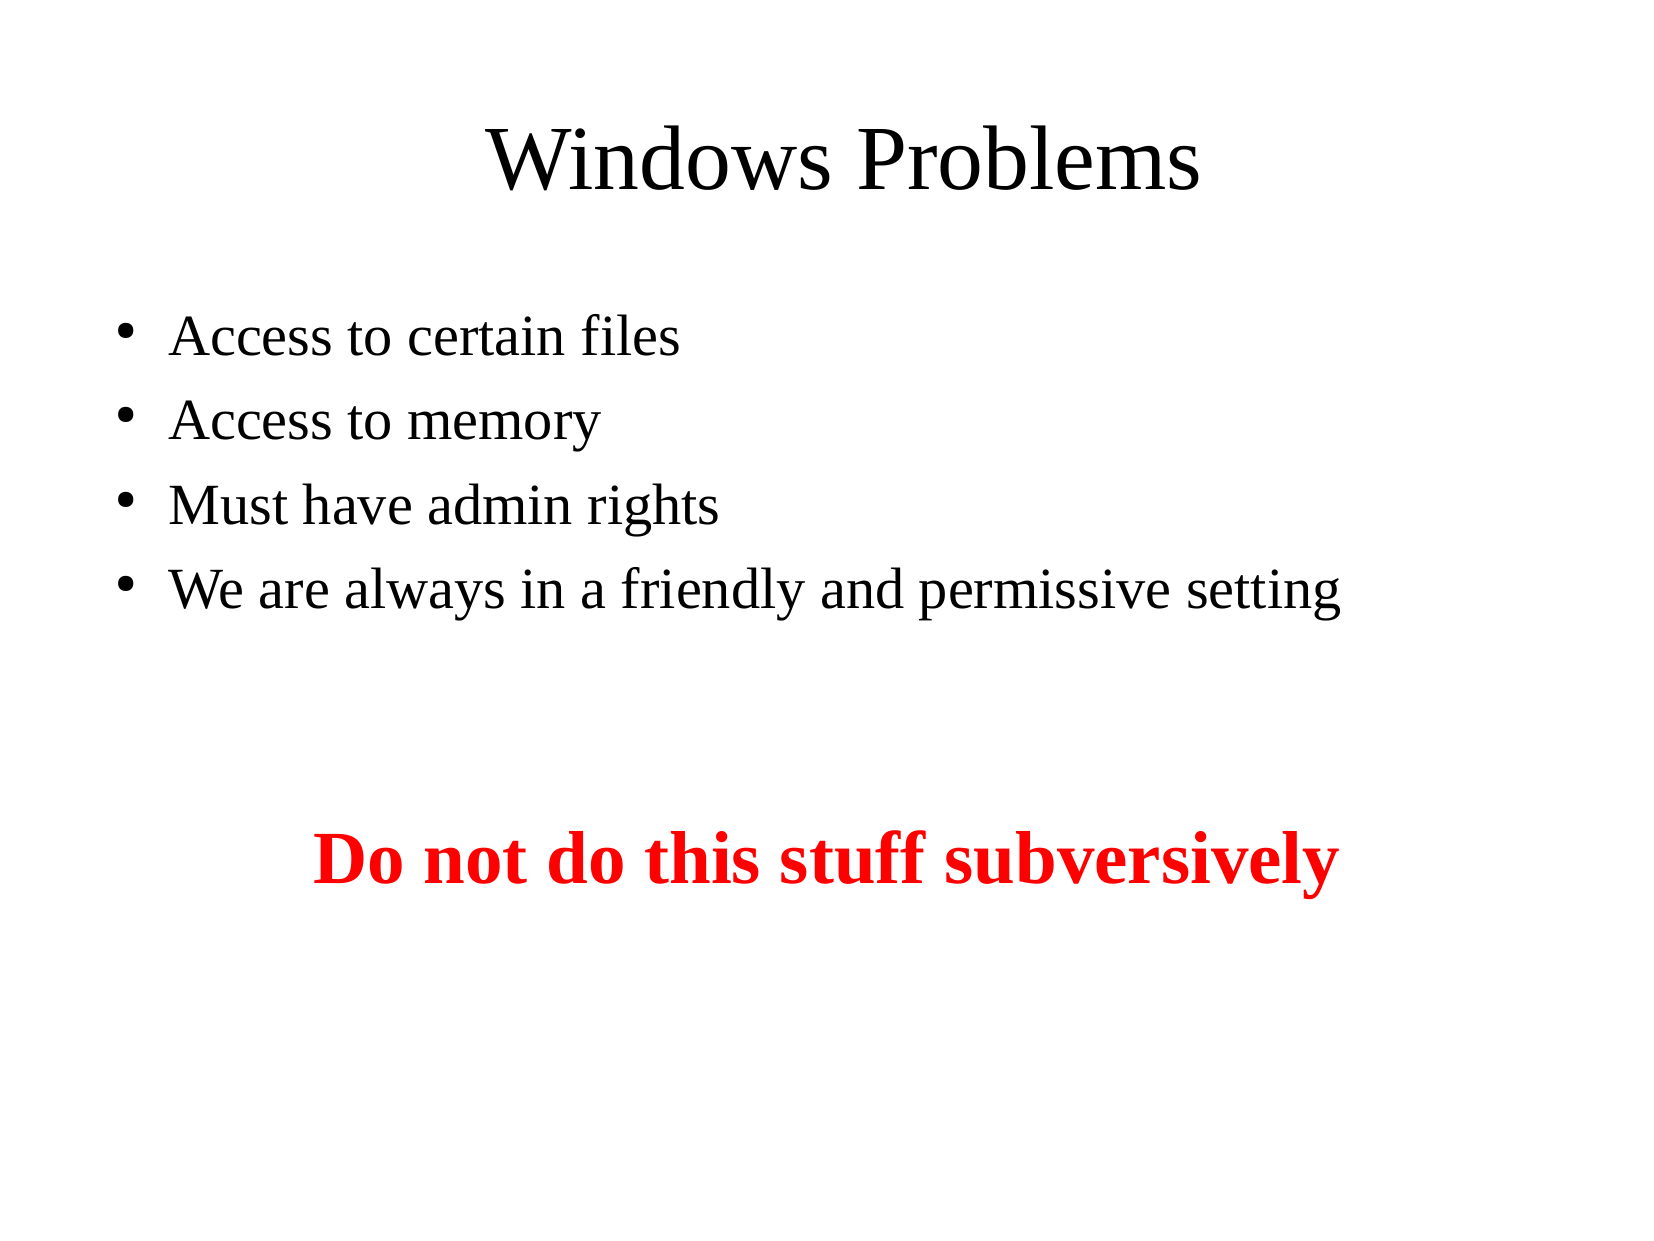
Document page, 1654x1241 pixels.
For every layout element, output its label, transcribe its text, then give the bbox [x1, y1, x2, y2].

title Windows Problems [82, 49, 1571, 257]
list Access to certain files Access to memory Must have admin rights We are always in a friendly and permissive setting Do not do this stuff subversively [82, 289, 1571, 1241]
